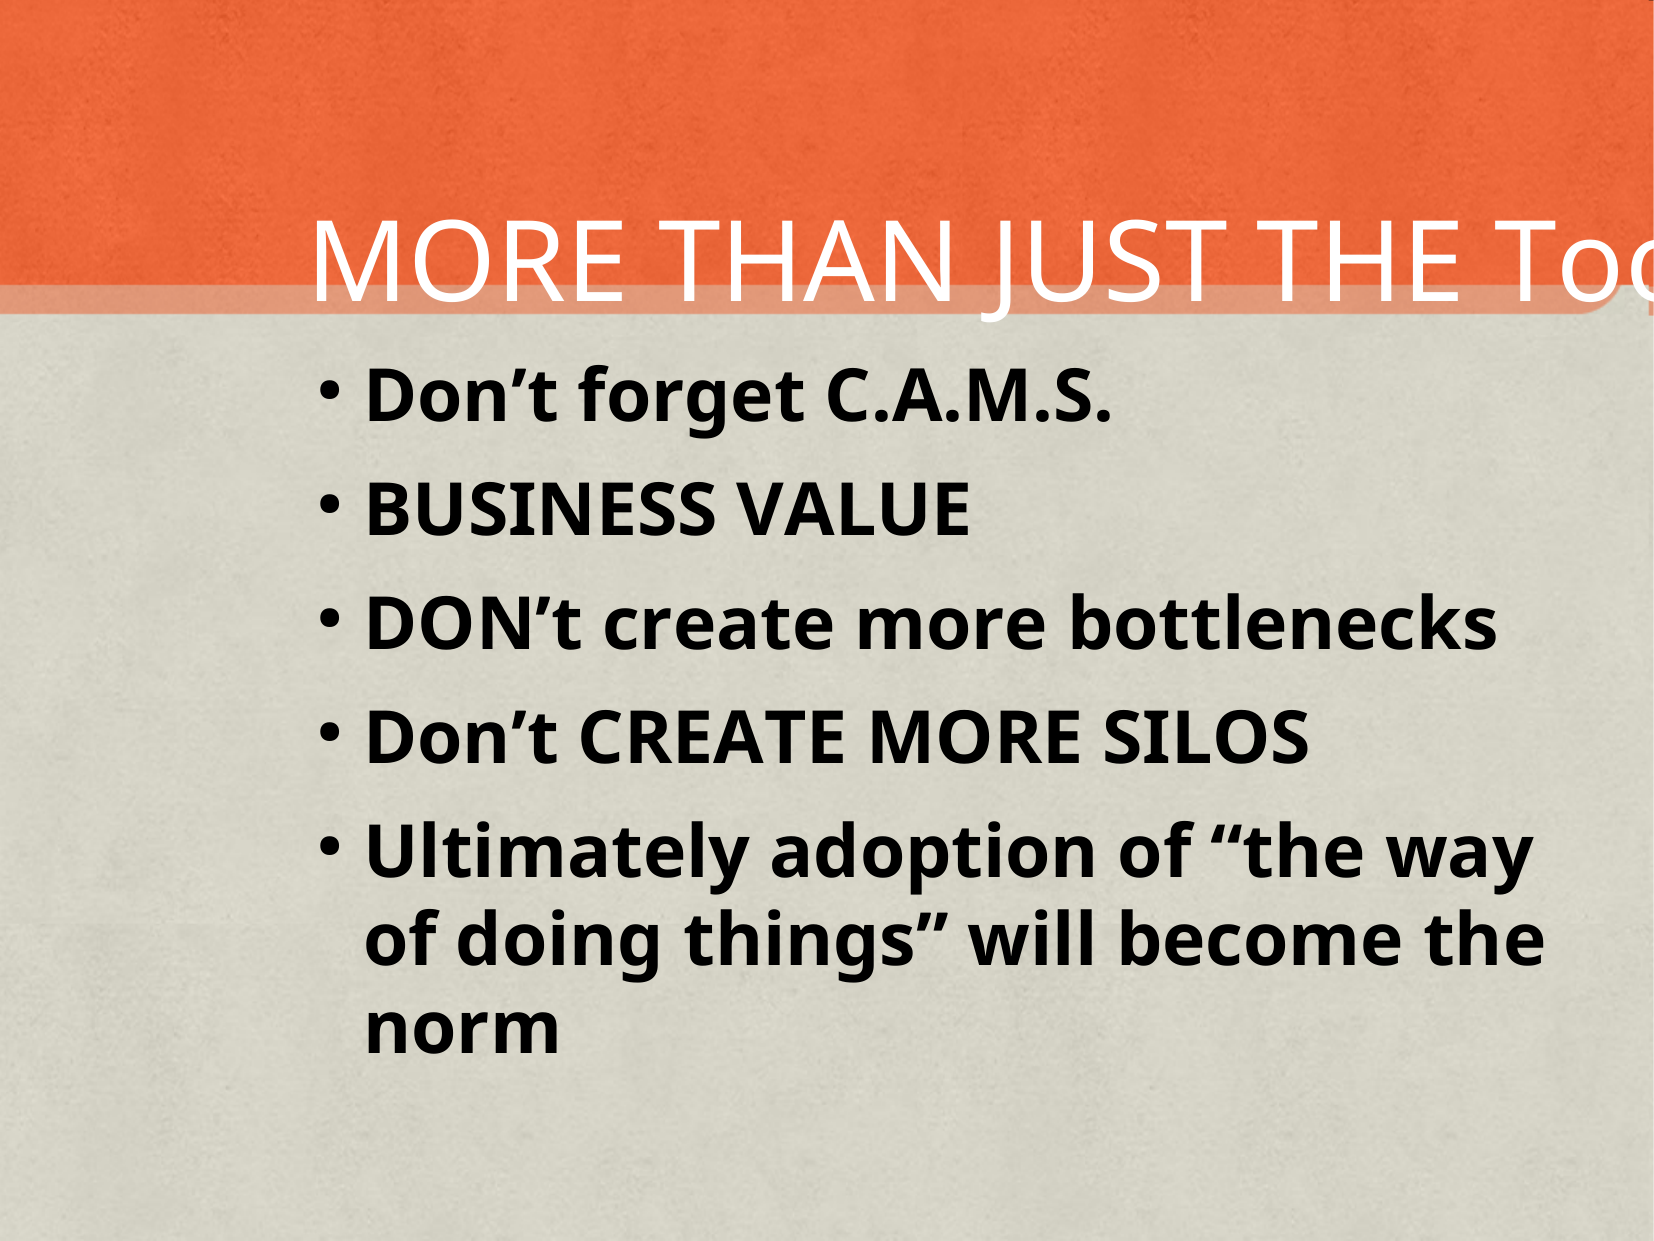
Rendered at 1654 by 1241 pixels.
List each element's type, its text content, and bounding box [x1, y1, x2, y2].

title MORE THAN JUST THE Tools [306, 189, 1654, 317]
list Don’t forget C.A.M.S. BUSINESS VALUE DON’t create more bottlenecks Don’t CREATE MORE SILOS Ultimately adoption of “the way of doing things” will become the norm [301, 348, 1588, 1068]
picture [0, 0, 1654, 1241]
